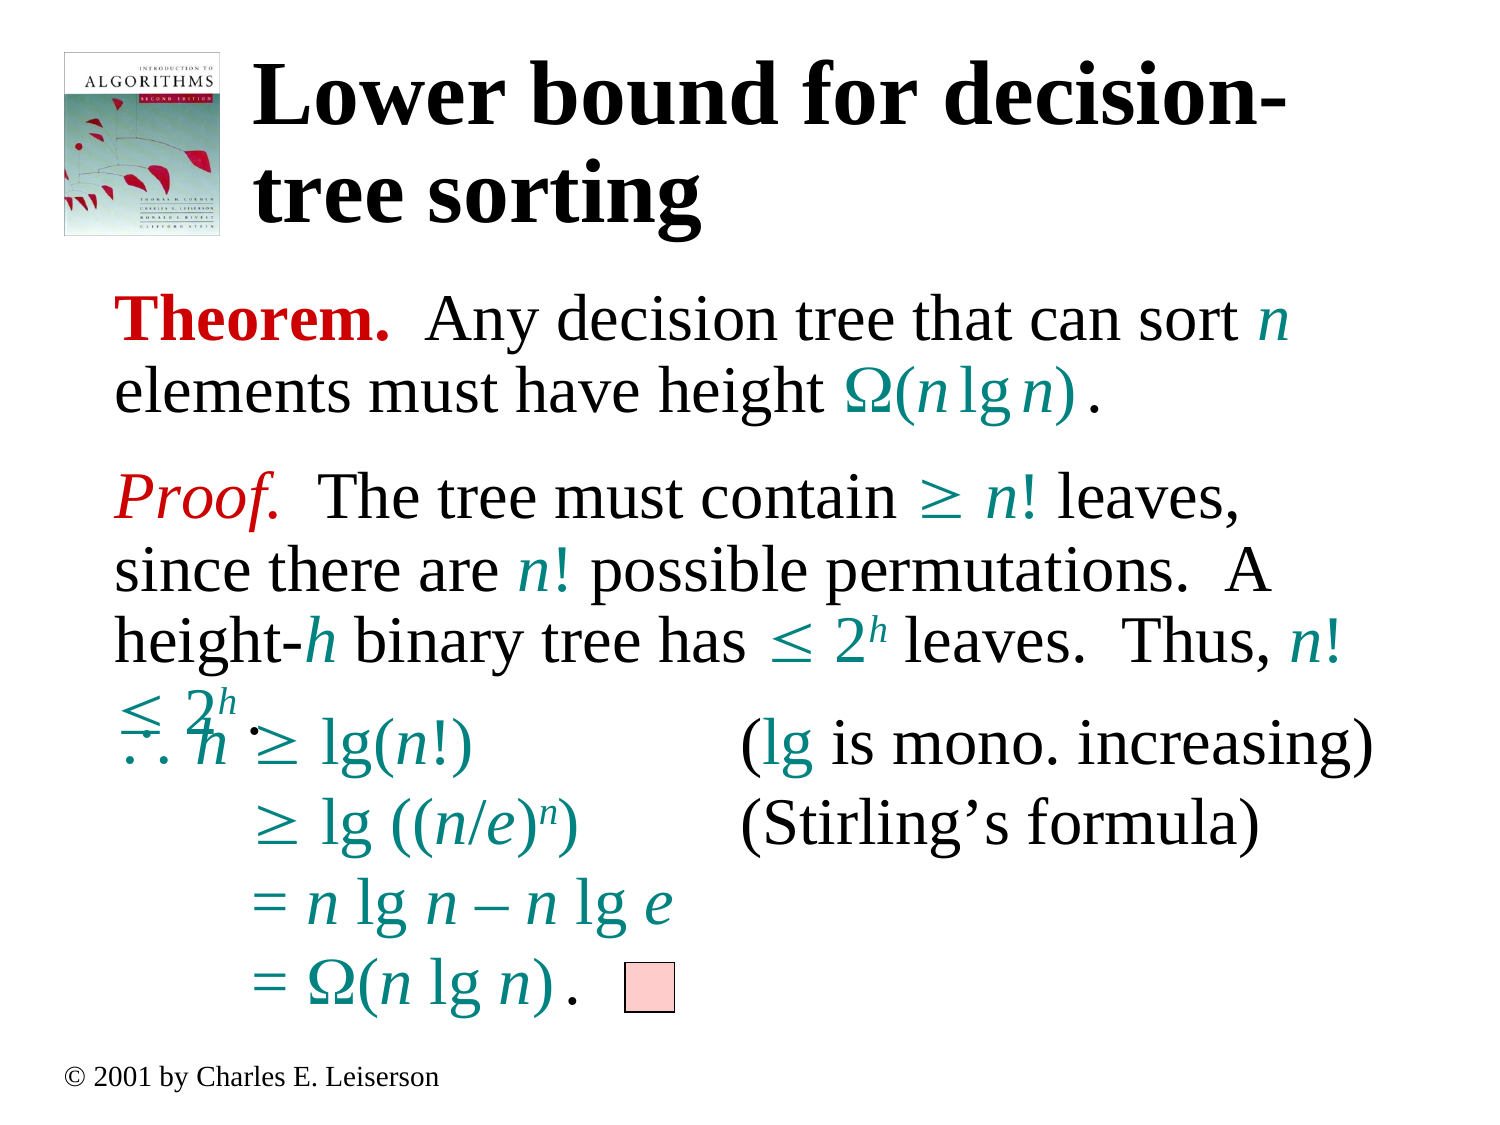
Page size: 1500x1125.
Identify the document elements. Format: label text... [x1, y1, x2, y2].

text_box Theorem. Any decision tree that can sort n elements must have height (n lg n) . [99, 274, 1326, 435]
title Lower bound for decision-tree sorting [237, 37, 1413, 251]
text_box [624, 962, 675, 1013]
picture [64, 52, 220, 236]
text_box  h  lg(n!) (lg is mono. increasing)  lg ((n/e)n) (Stirling’s formula) = n lg n – n lg e = (n lg n) . [87, 690, 1400, 1026]
text_box Proof. The tree must contain  n! leaves, since there are n! possible permutations. A height-h binary tree has  2h leaves. Thus, n!  2h . [99, 453, 1401, 758]
